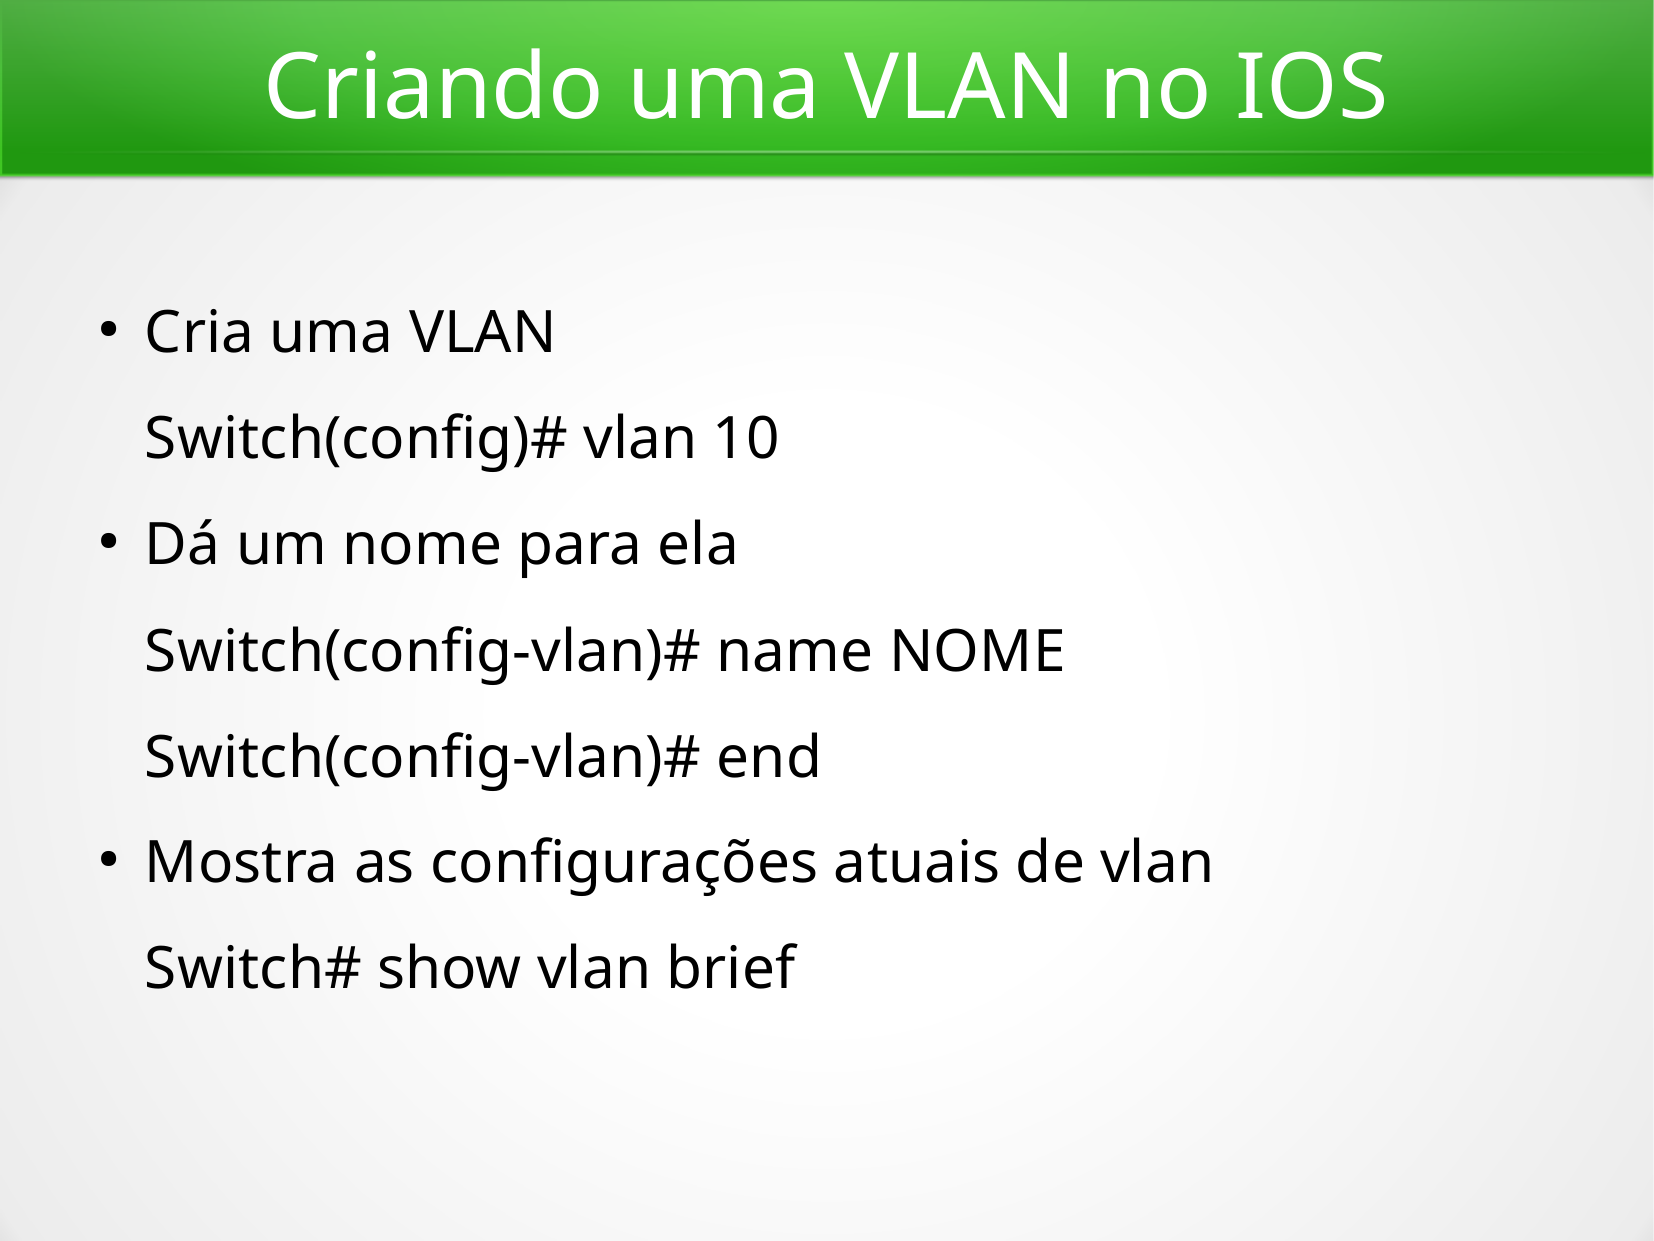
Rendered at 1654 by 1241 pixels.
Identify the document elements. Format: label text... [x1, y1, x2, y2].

title Criando uma VLAN no IOS [82, 11, 1571, 154]
list Cria uma VLAN Switch(config)# vlan 10 Dá um nome para ela Switch(config-vlan)# name NOME Switch(config-vlan)# end Mostra as configurações atuais de vlan Switch# show vlan brief [82, 290, 1571, 1010]
picture [0, 0, 1654, 1241]
